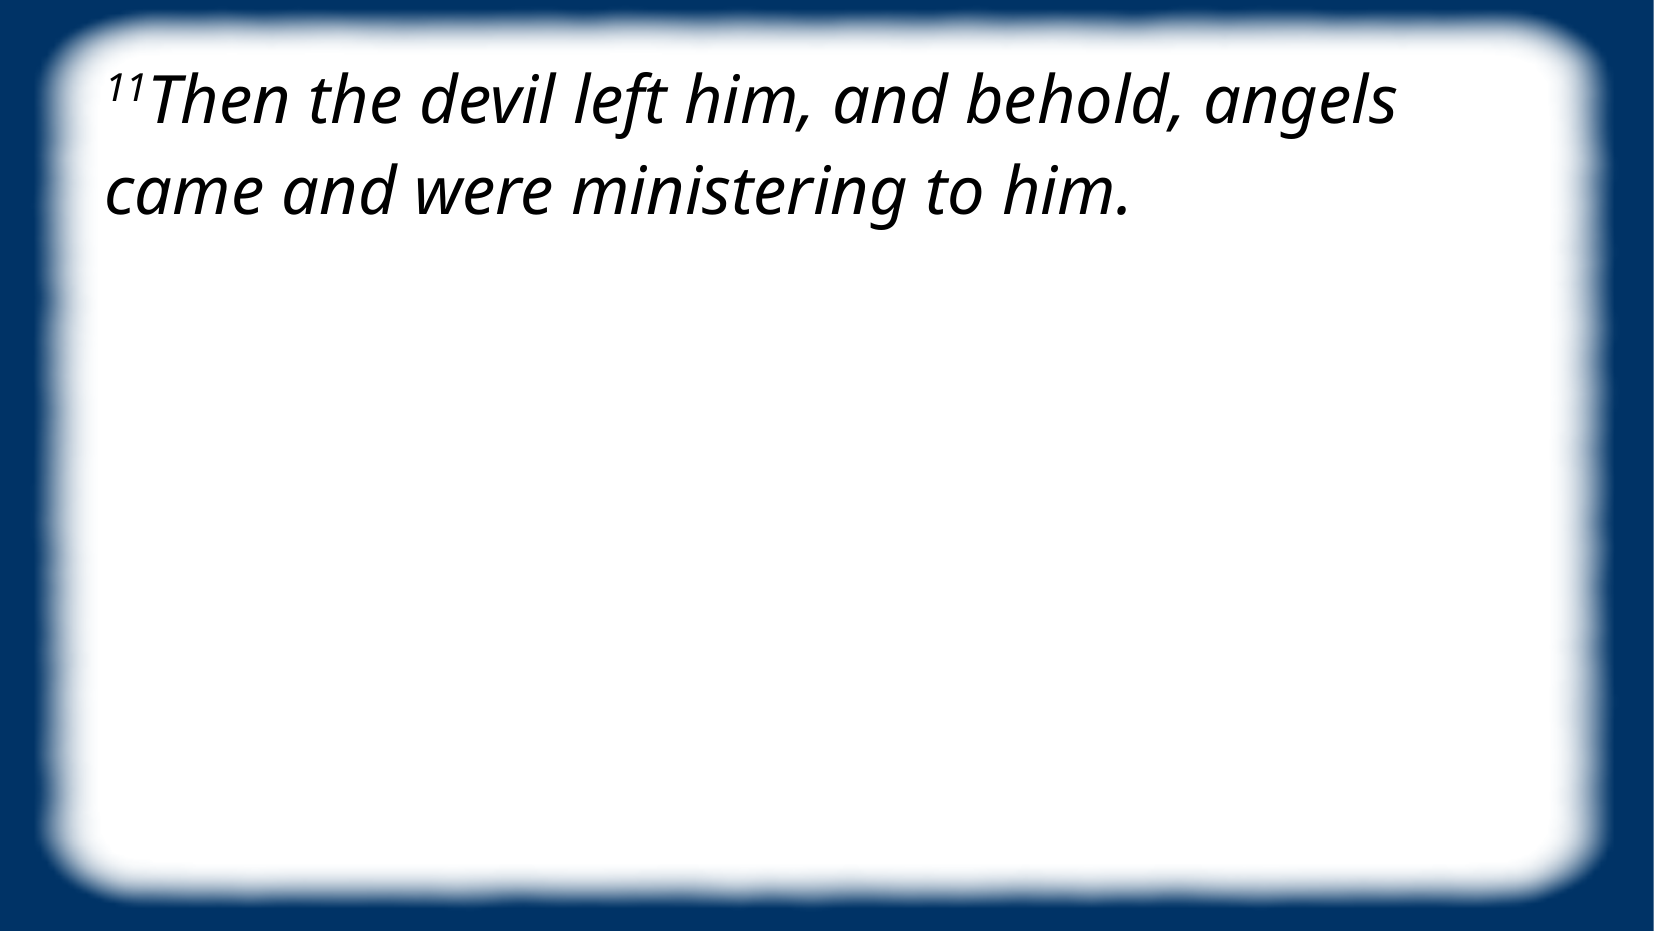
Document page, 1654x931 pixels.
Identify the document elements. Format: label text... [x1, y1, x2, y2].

text_box 11Then the devil left him, and behold, angels came and were ministering to him. [90, 45, 1546, 271]
picture [0, 0, 1654, 931]
